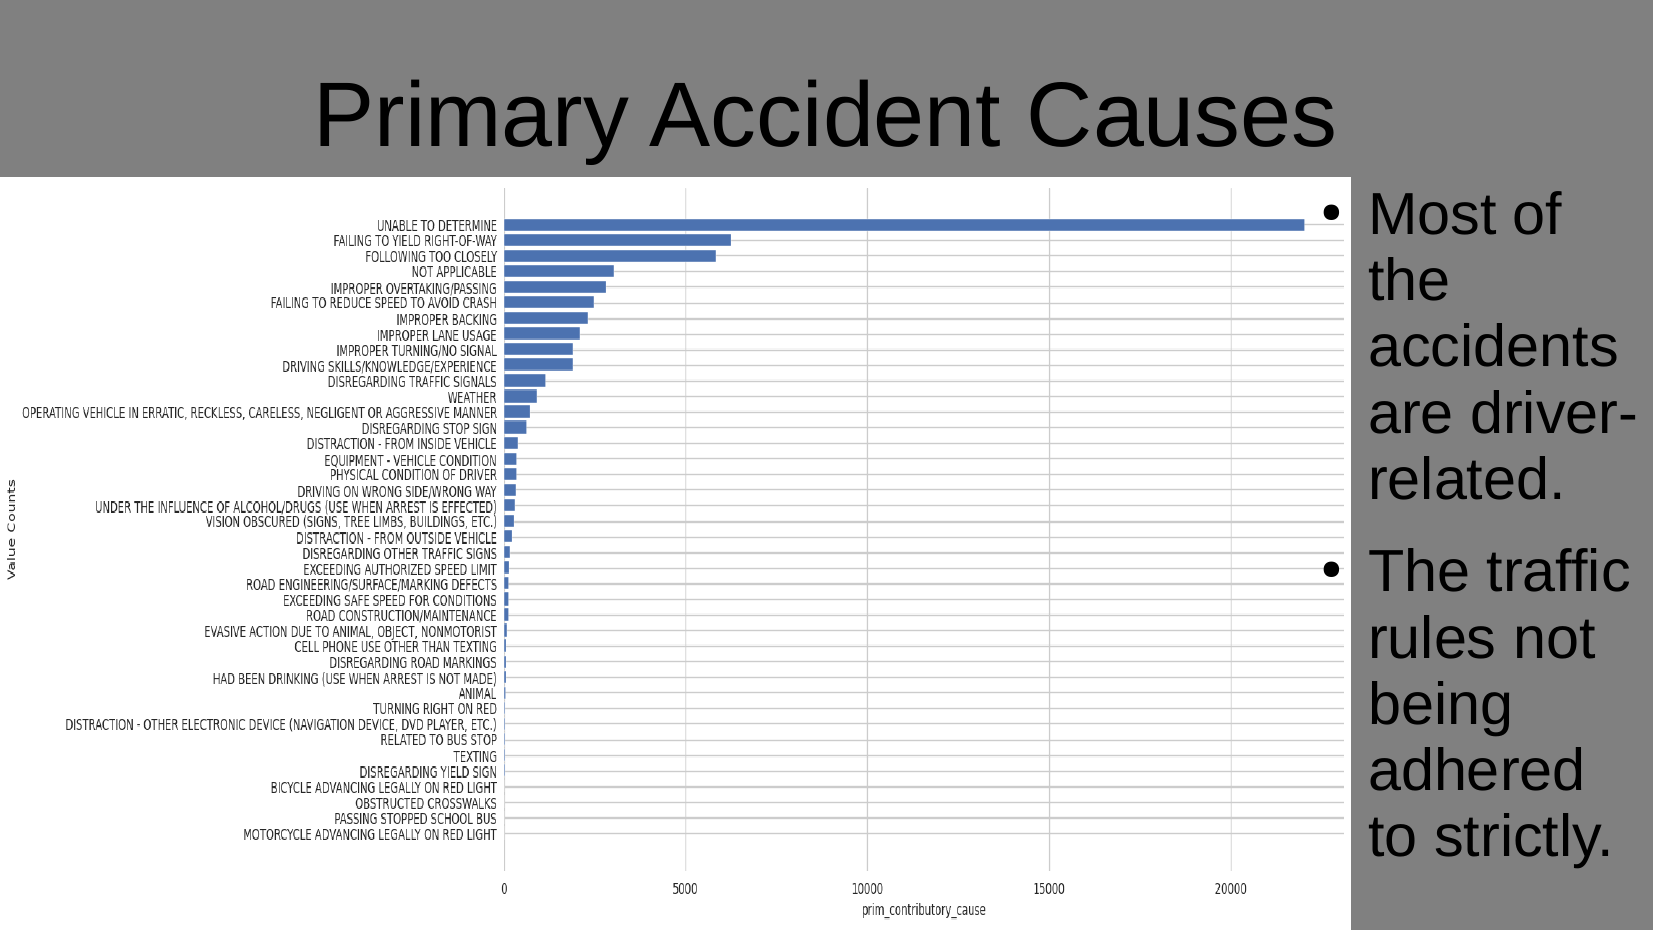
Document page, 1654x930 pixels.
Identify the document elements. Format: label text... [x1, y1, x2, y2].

picture [0, 177, 1351, 930]
list Most of the accidents are driver-related. The traffic rules not being adhered to strictly. [1305, 180, 1641, 930]
title Primary Accident Causes [82, 37, 1571, 180]
